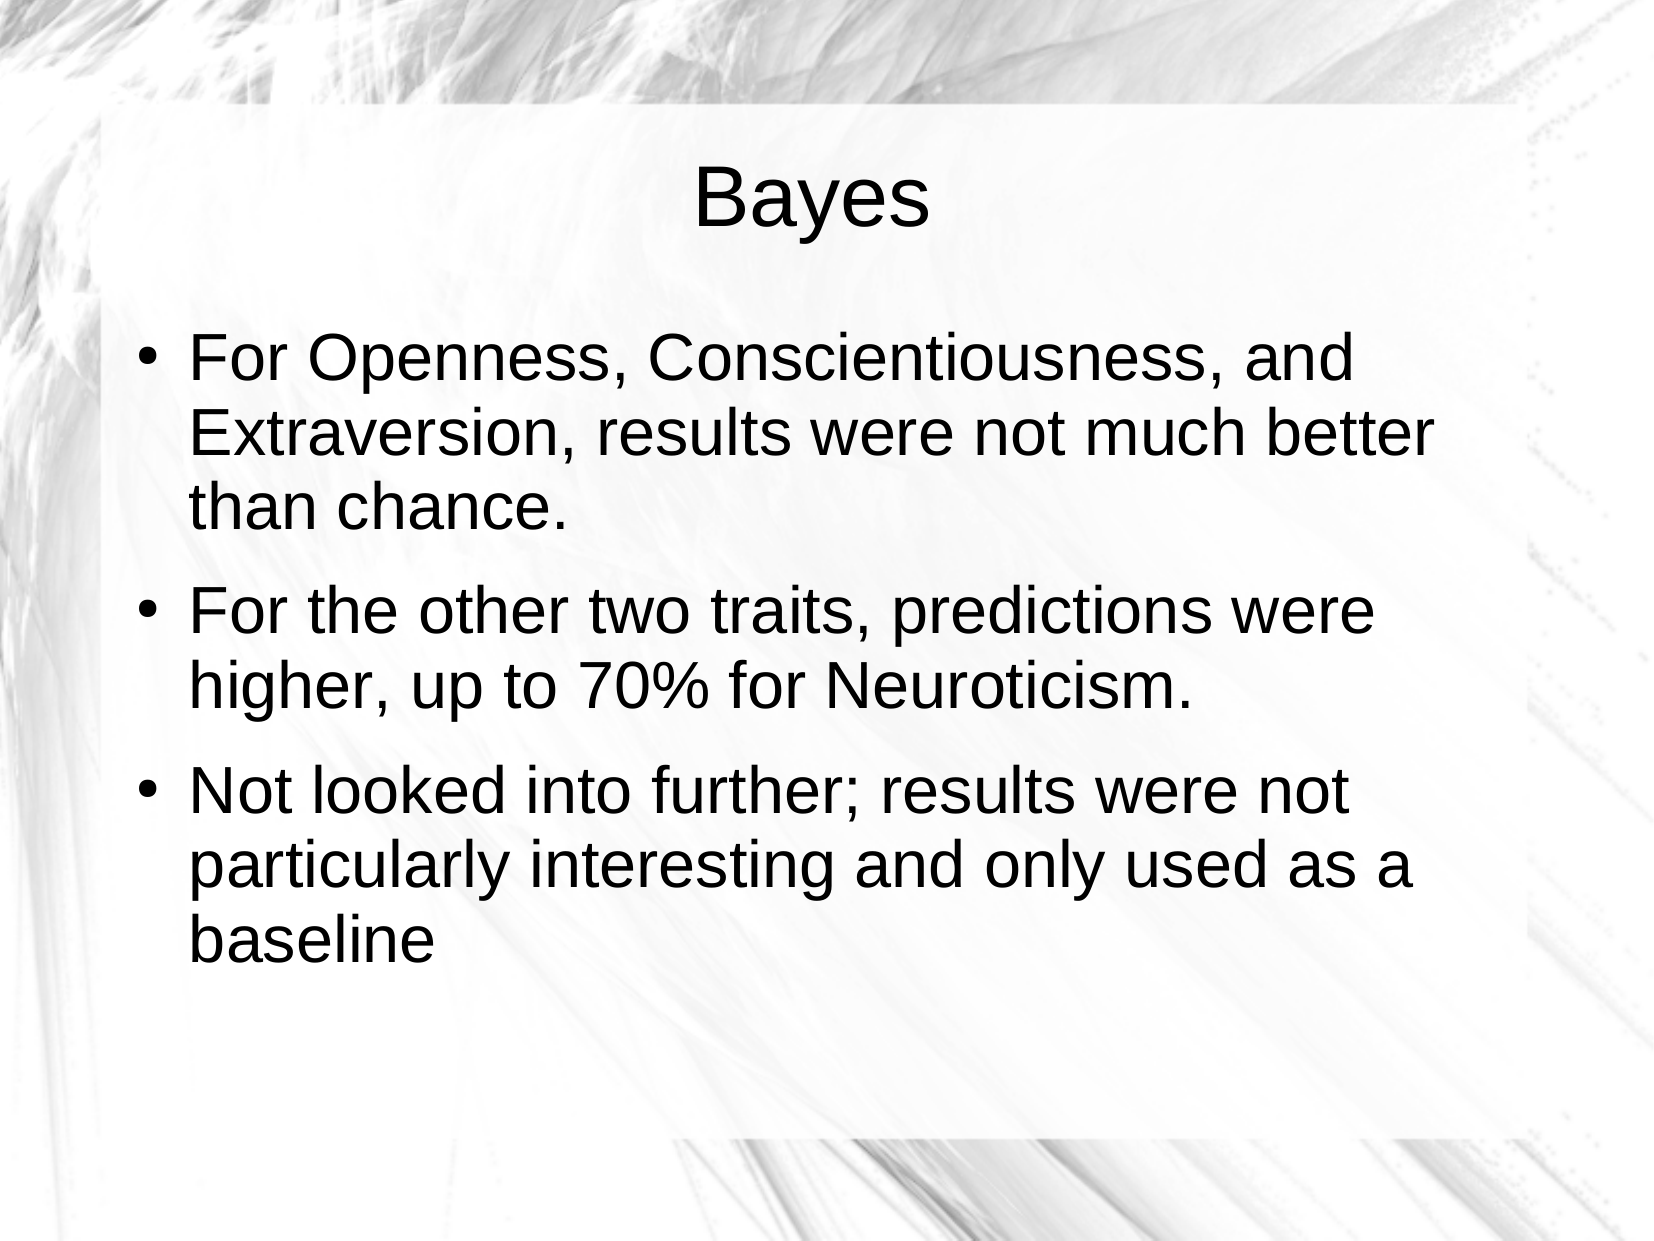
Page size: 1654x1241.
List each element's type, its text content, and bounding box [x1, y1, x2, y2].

picture [0, 0, 1654, 1241]
list For Openness, Conscientiousness, and Extraversion, results were not much better than chance. For the other two traits, predictions were higher, up to 70% for Neuroticism. Not looked into further; results were not particularly interesting and only used as a baseline [118, 319, 1571, 977]
title Bayes [118, 112, 1506, 281]
